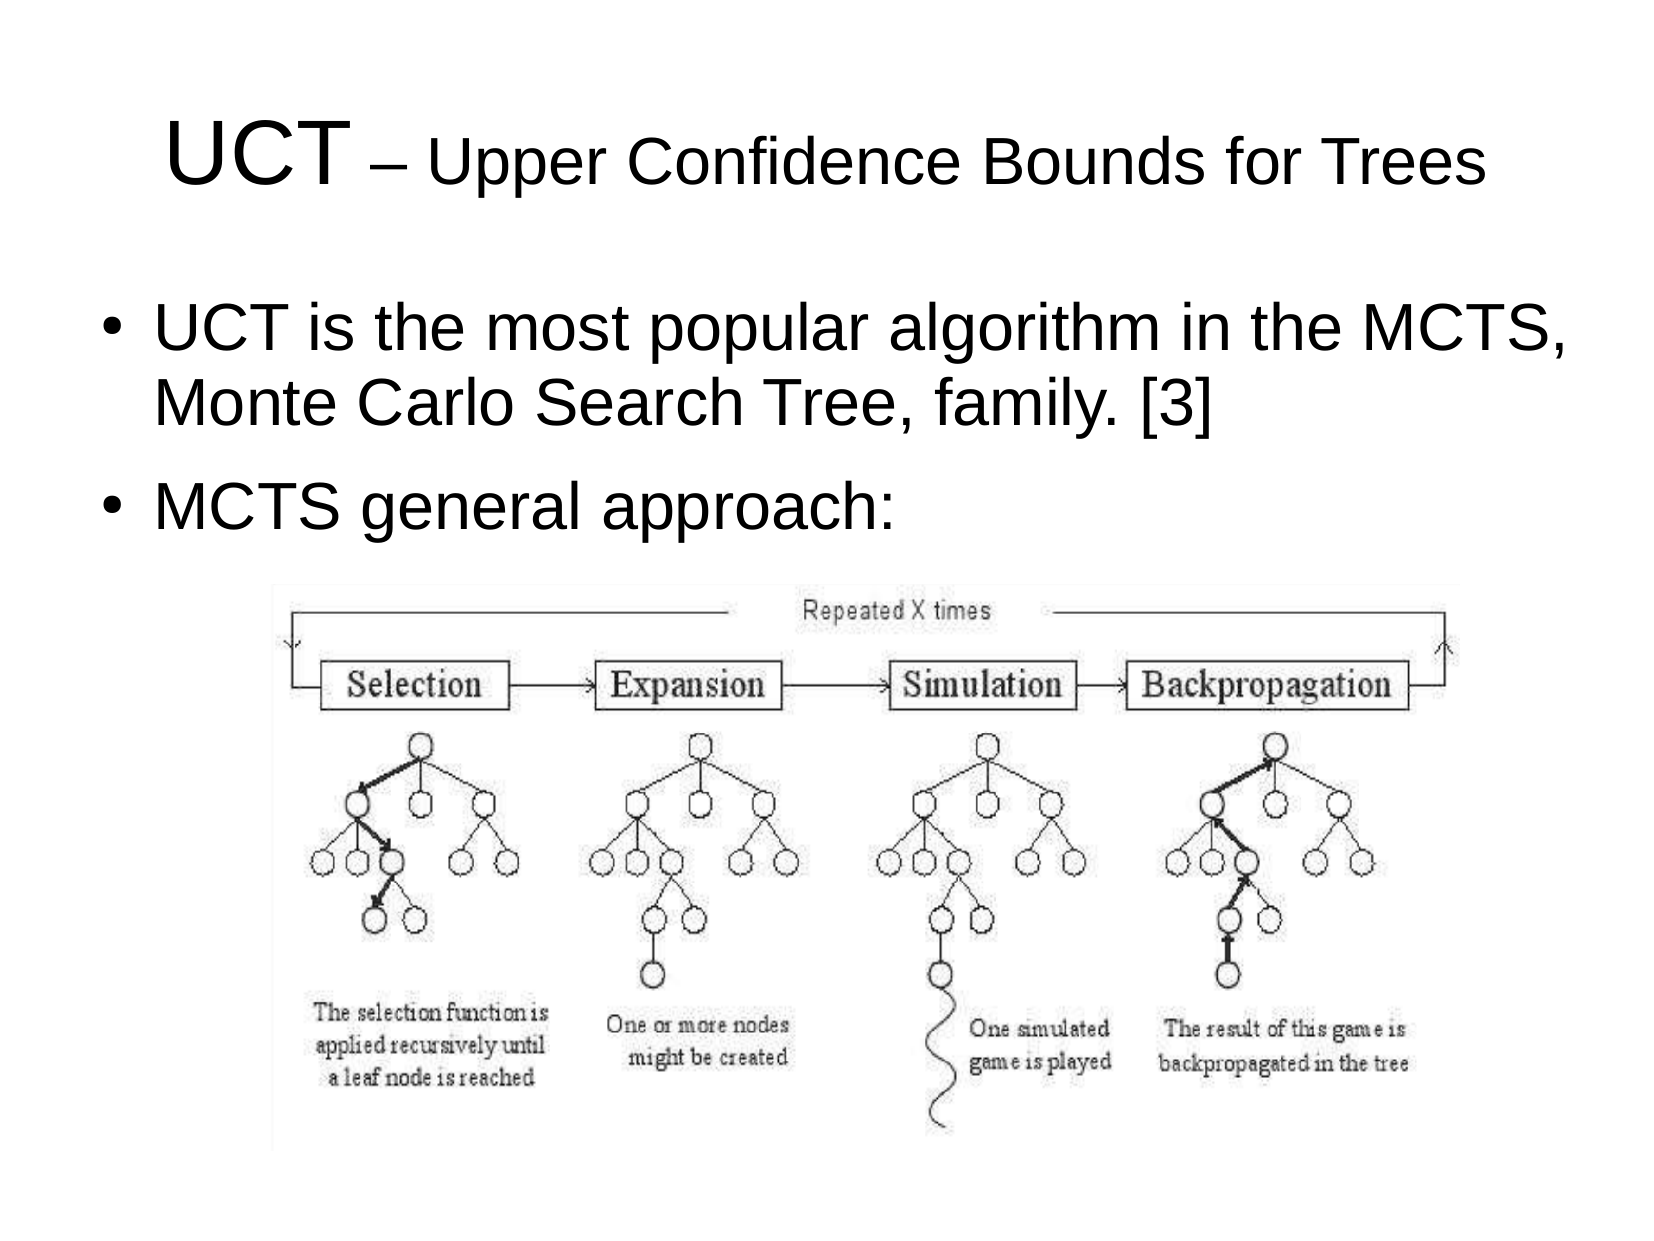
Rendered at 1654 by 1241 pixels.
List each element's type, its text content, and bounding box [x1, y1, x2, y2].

picture [270, 584, 1460, 1151]
title UCT – Upper Confidence Bounds for Trees [82, 49, 1571, 257]
list UCT is the most popular algorithm in the MCTS, Monte Carlo Search Tree, family. [3] MCTS general approach: [82, 290, 1571, 1010]
